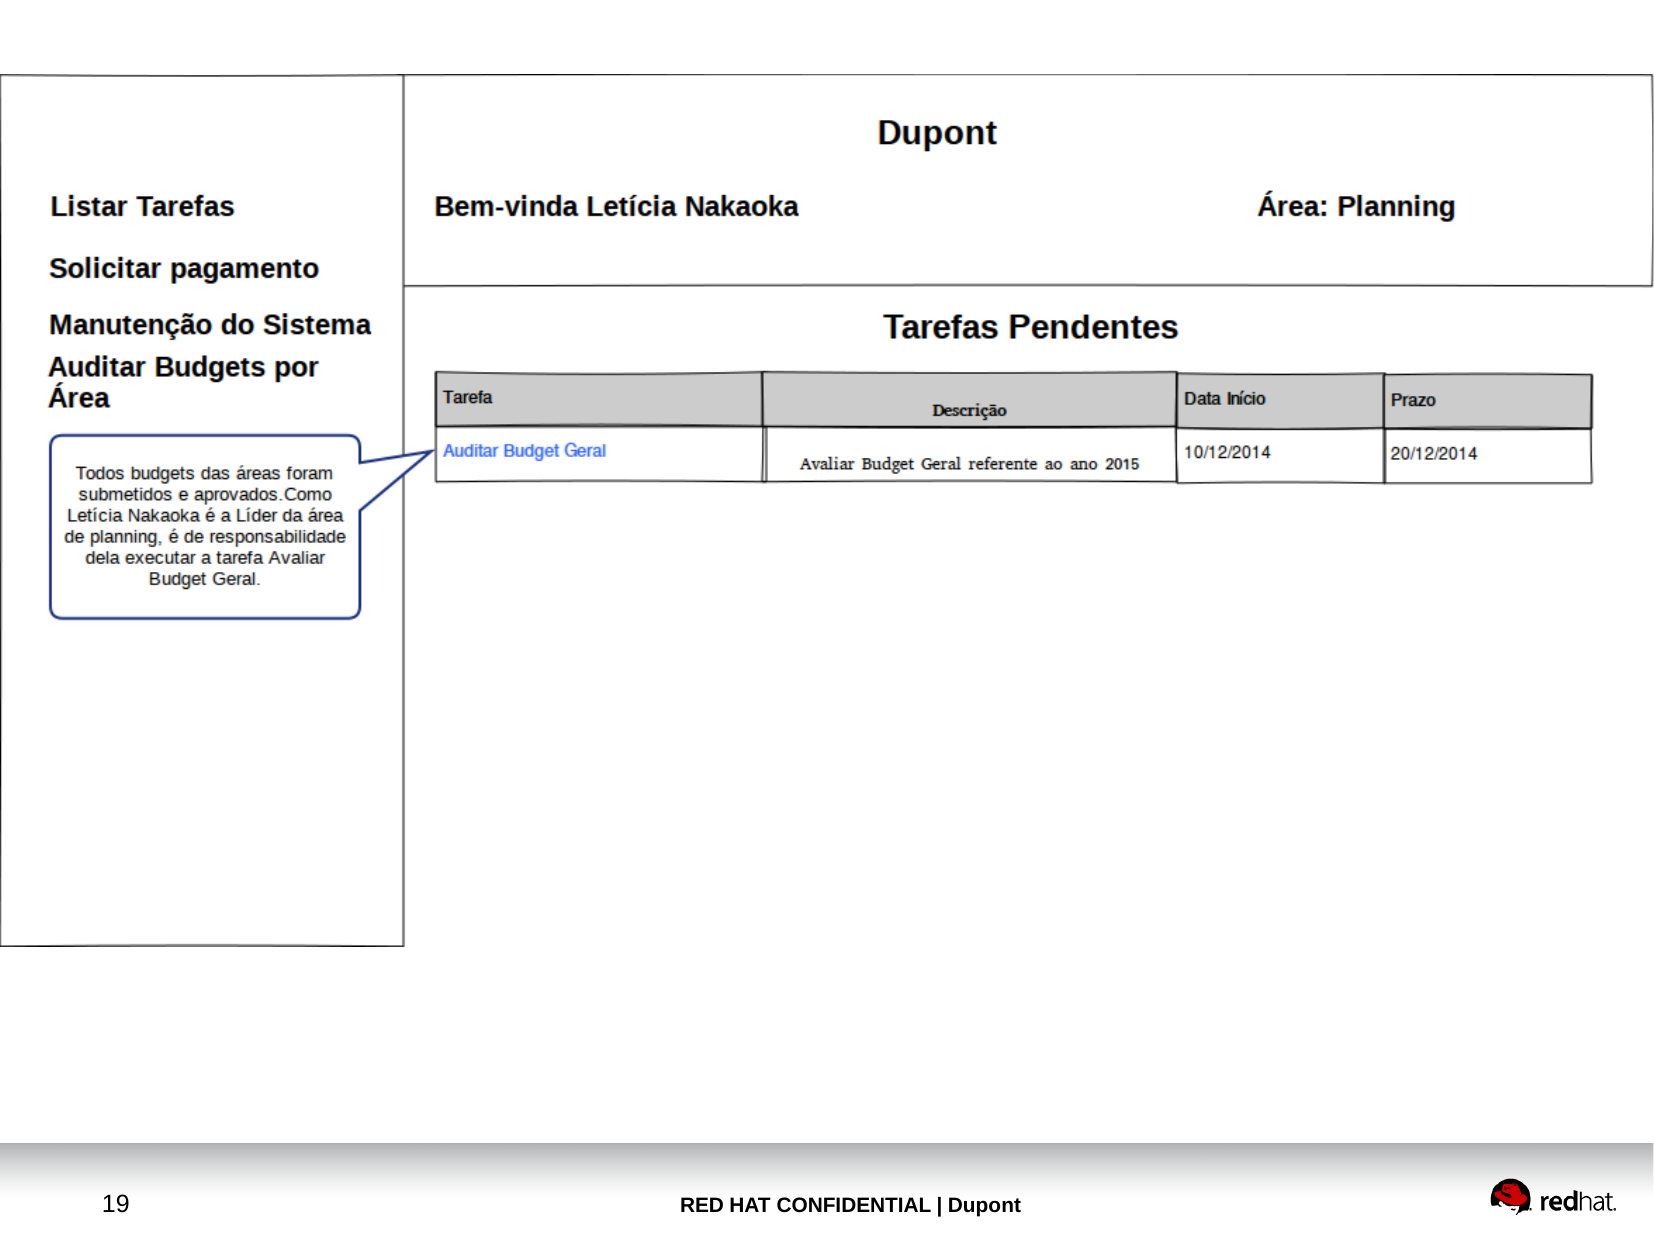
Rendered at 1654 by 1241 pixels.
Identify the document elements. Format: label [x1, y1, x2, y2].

picture [0, 74, 1654, 947]
picture [0, 1143, 1654, 1241]
